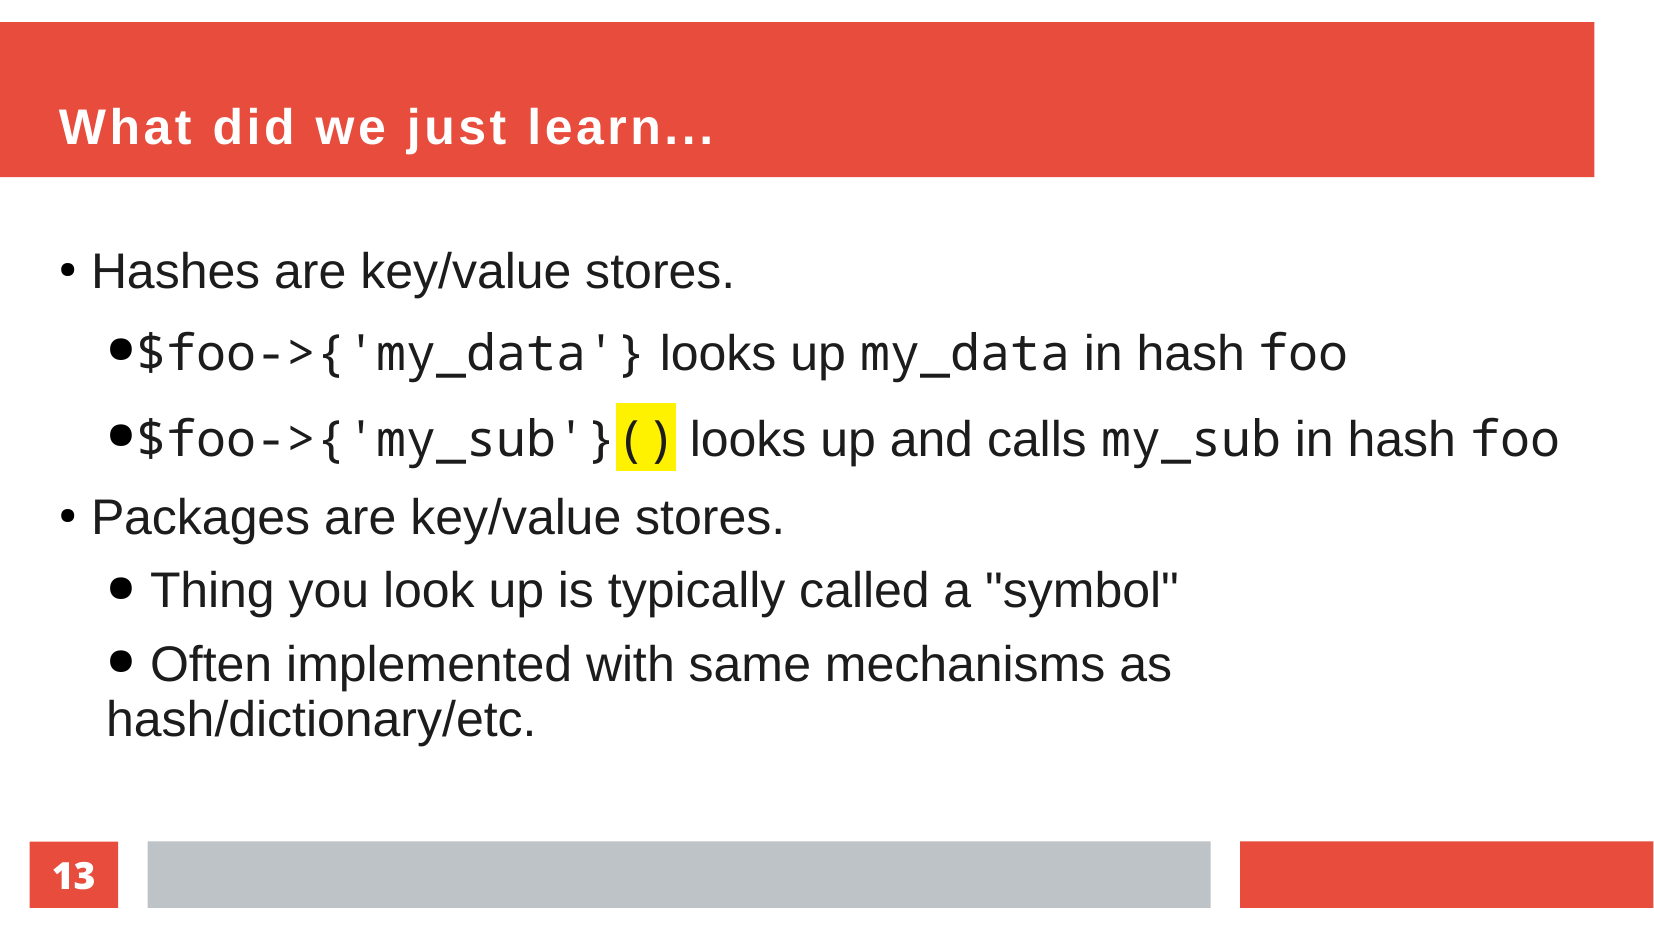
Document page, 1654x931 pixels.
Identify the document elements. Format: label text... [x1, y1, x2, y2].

list Hashes are key/value stores. $foo->{'my_data'} looks up my_data in hash foo $foo->{'my_sub'}() looks up and calls my_sub in hash foo Packages are key/value stores. Thing you look up is typically called a "symbol" Often implemented with same mechanisms as hash/dictionary/etc. [59, 243, 1565, 820]
title What did we just learn... [59, 44, 1595, 156]
